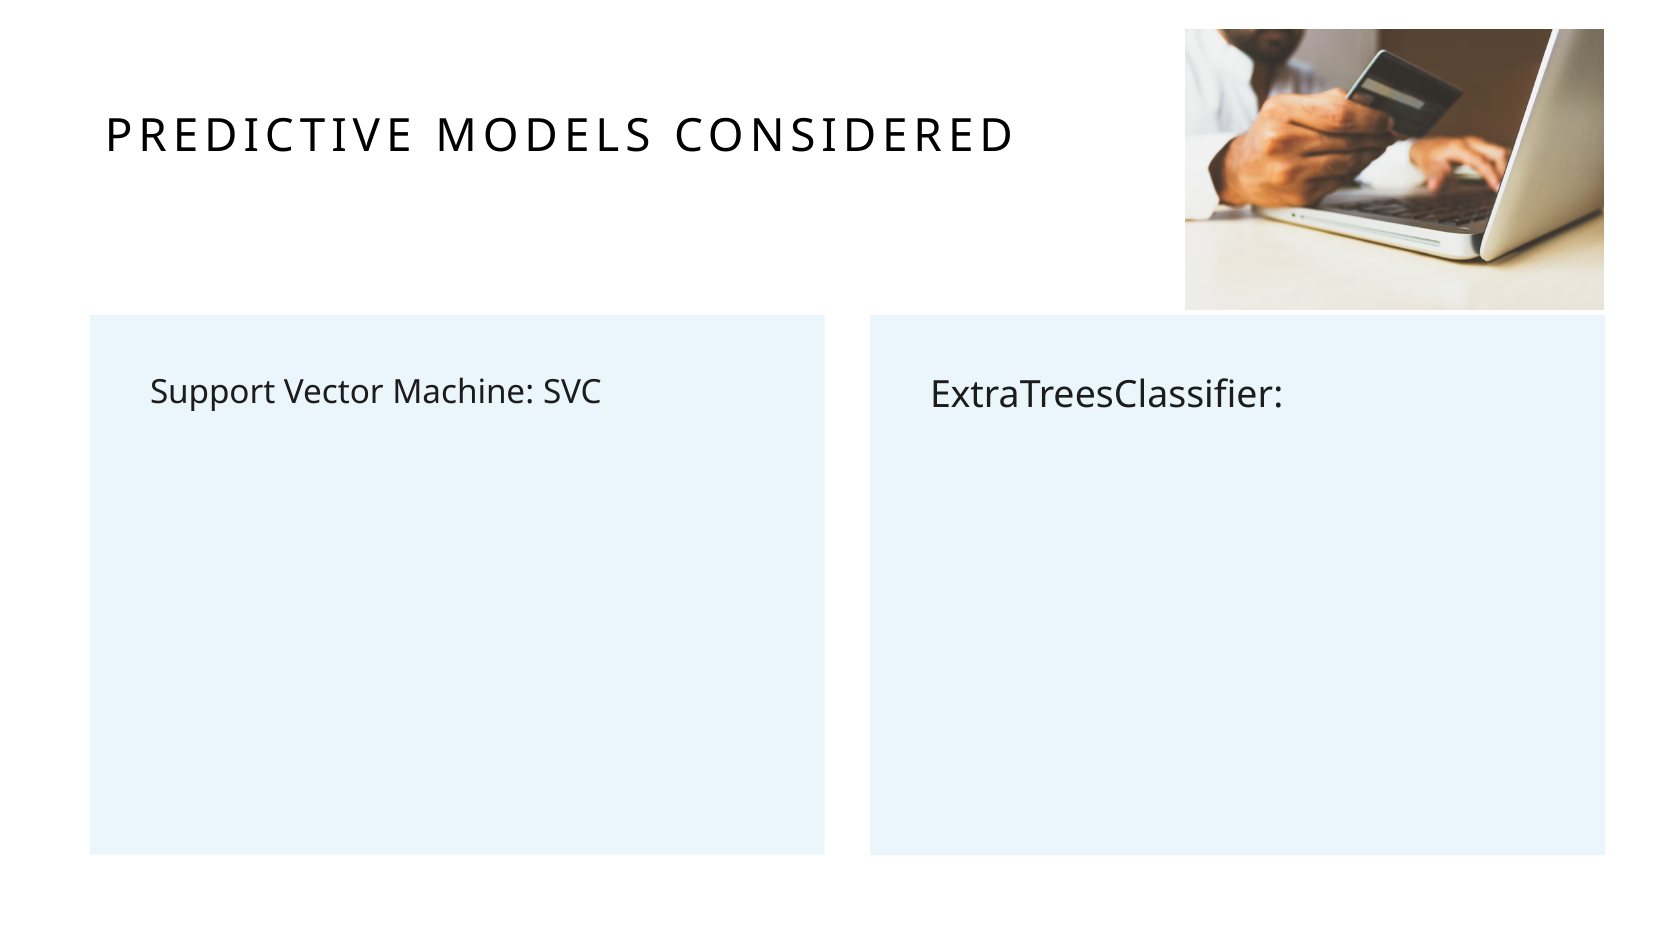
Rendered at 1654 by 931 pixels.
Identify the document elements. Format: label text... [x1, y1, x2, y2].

picture [1185, 29, 1604, 310]
text_box ExtraTreesClassifier: [870, 315, 1606, 856]
text_box Predictive Models considered [90, 94, 1231, 181]
text_box Support Vector Machine: SVC [90, 315, 825, 855]
